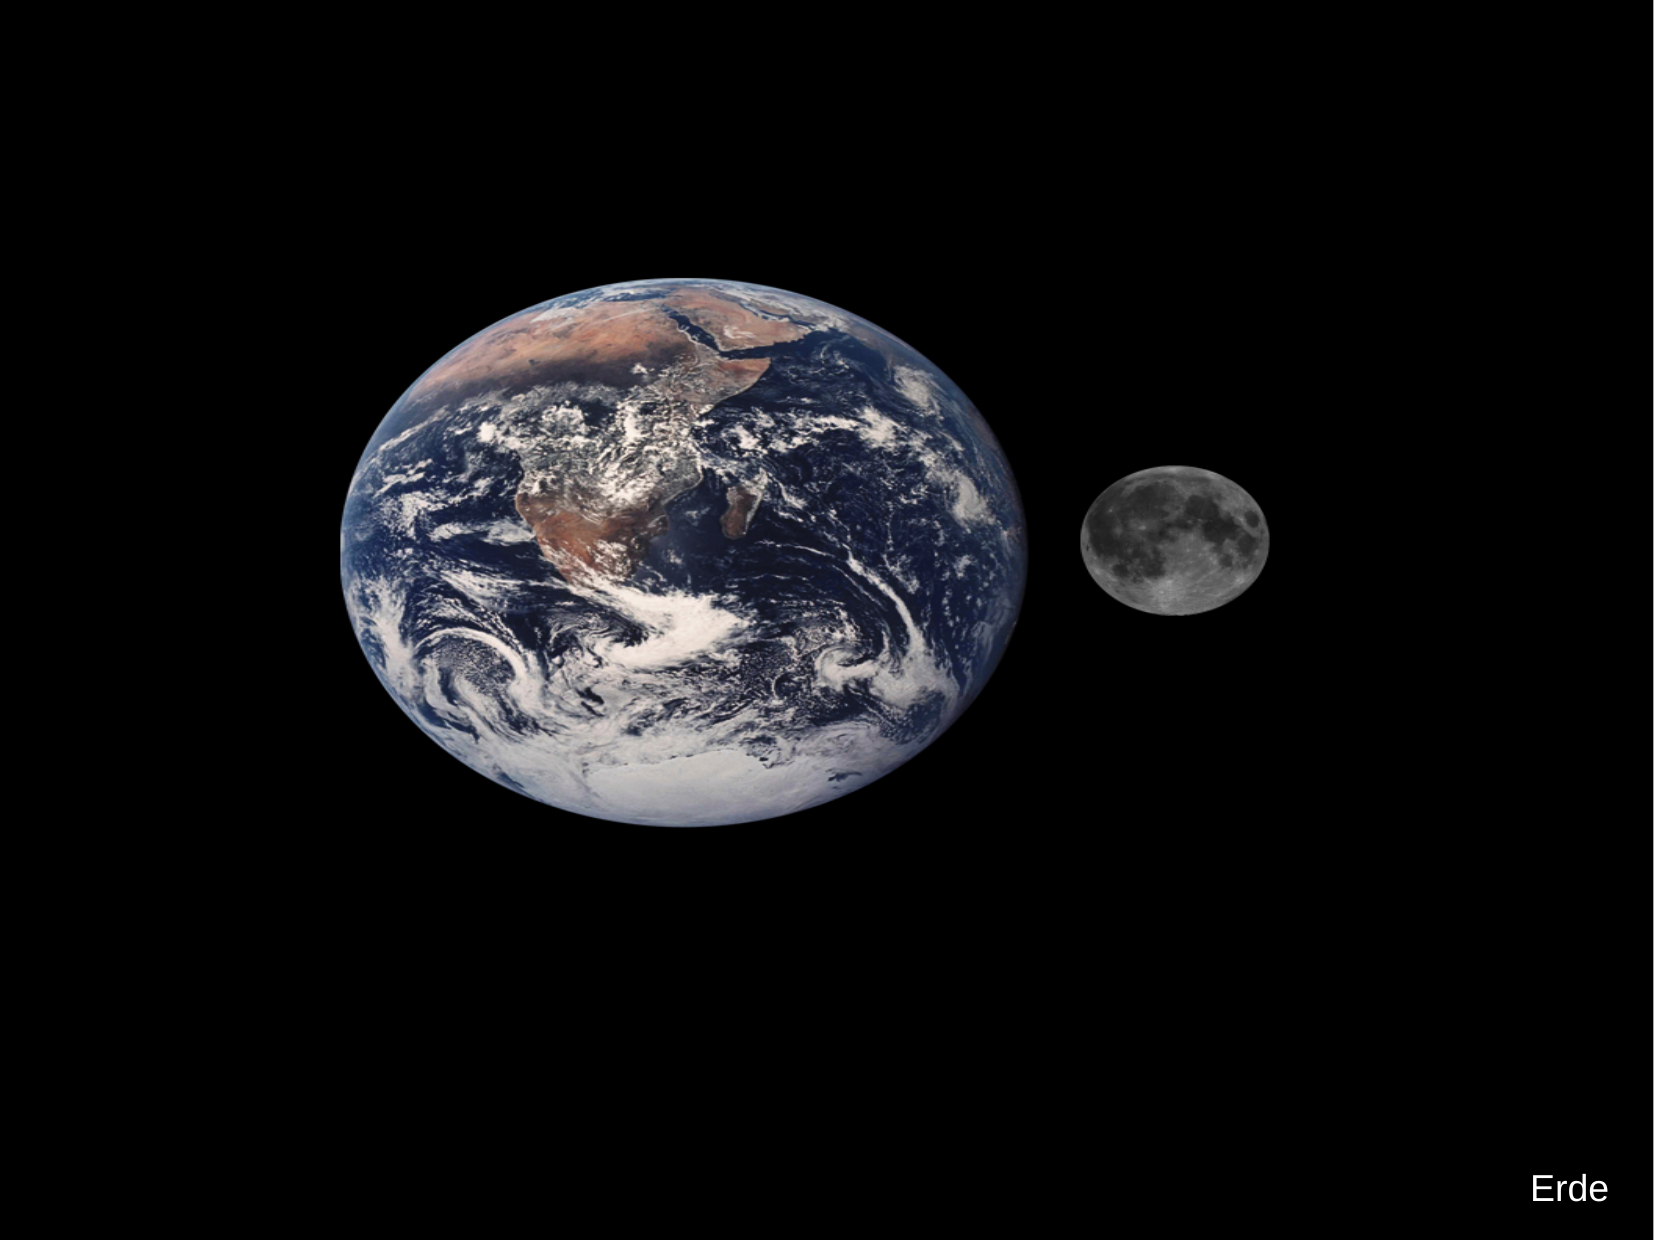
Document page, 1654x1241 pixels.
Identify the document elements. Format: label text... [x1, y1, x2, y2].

text_box Erde [0, 1163, 1624, 1221]
picture [325, 267, 1342, 838]
